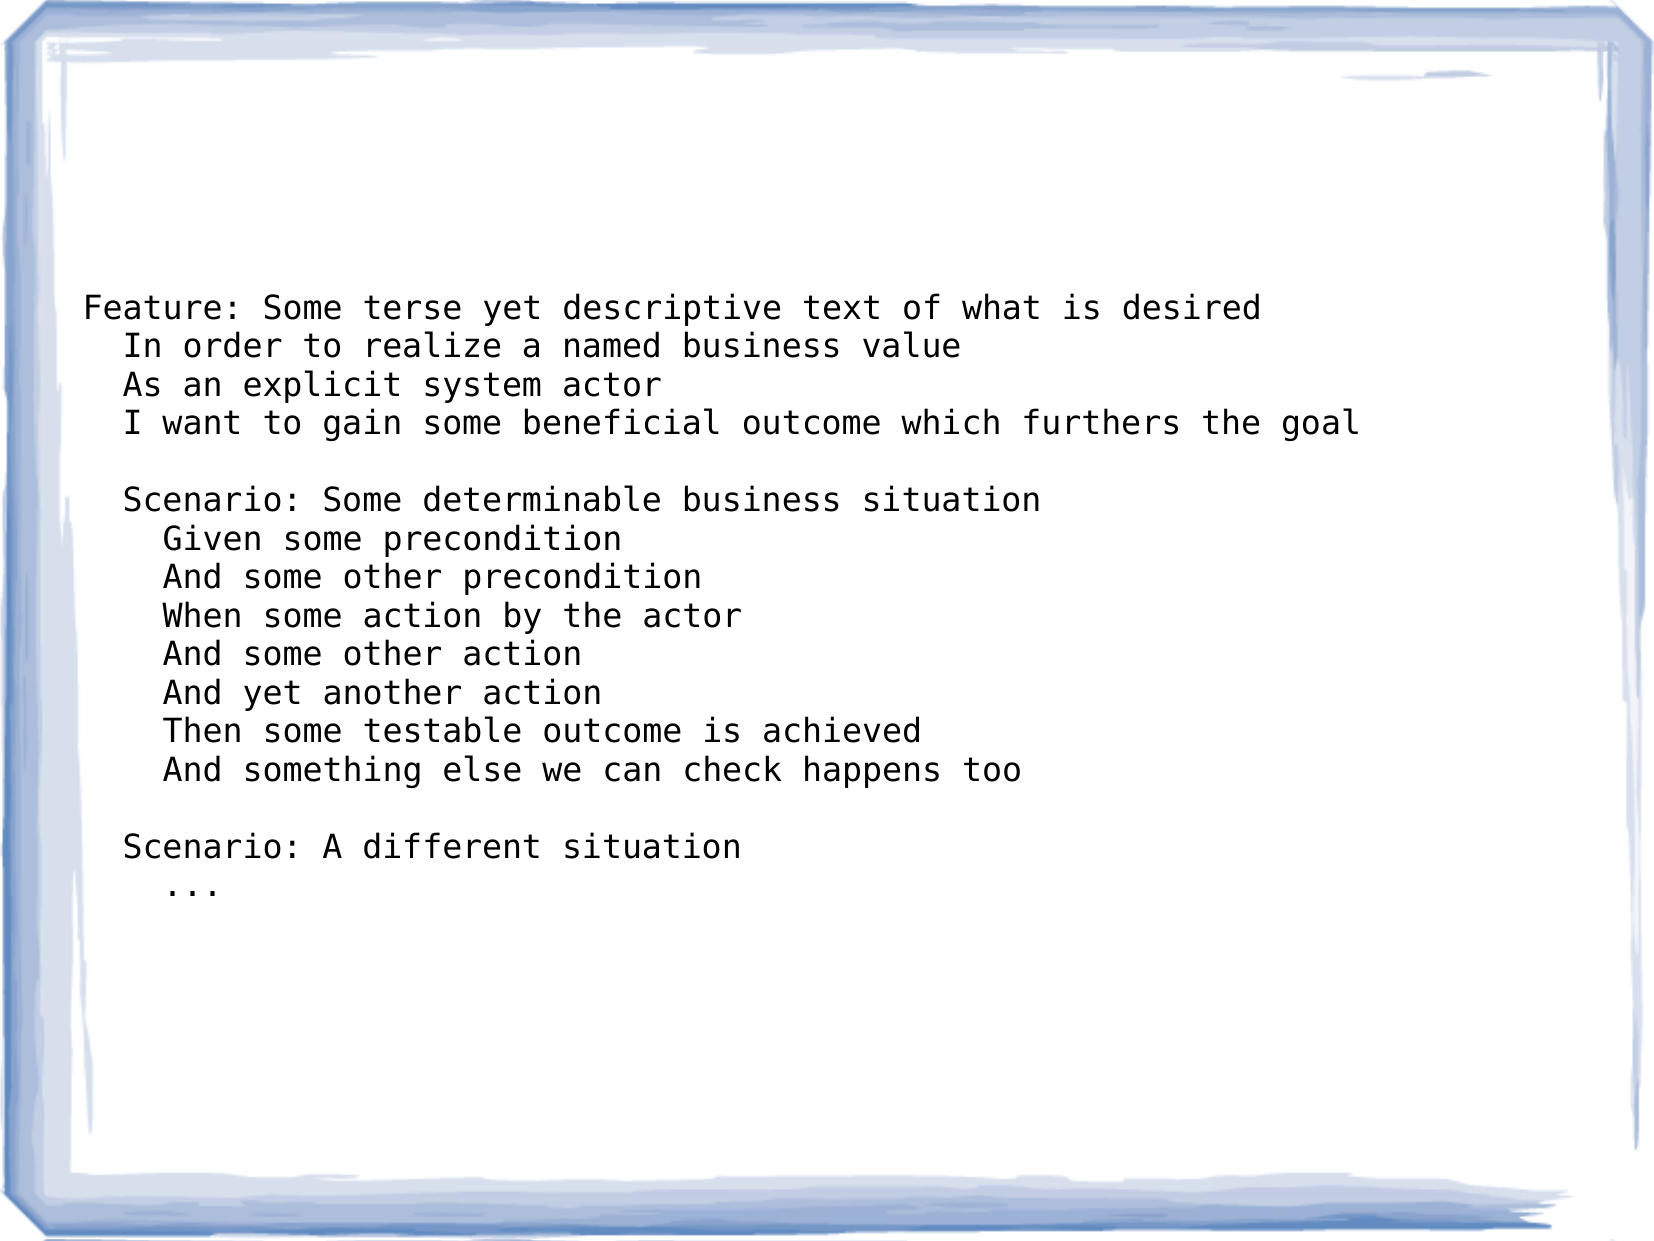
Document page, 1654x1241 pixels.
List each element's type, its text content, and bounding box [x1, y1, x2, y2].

picture [0, 0, 1654, 1241]
subtitle Feature: Some terse yet descriptive text of what is desired In order to realize a named business value As an explicit system actor I want to gain some beneficial outcome which furthers the goal Scenario: Some determinable business situation Given some precondition And some other precondition When some action by the actor And some other action And yet another action Then some testable outcome is achieved And something else we can check happens too Scenario: A different situation ... [82, 56, 1571, 1136]
